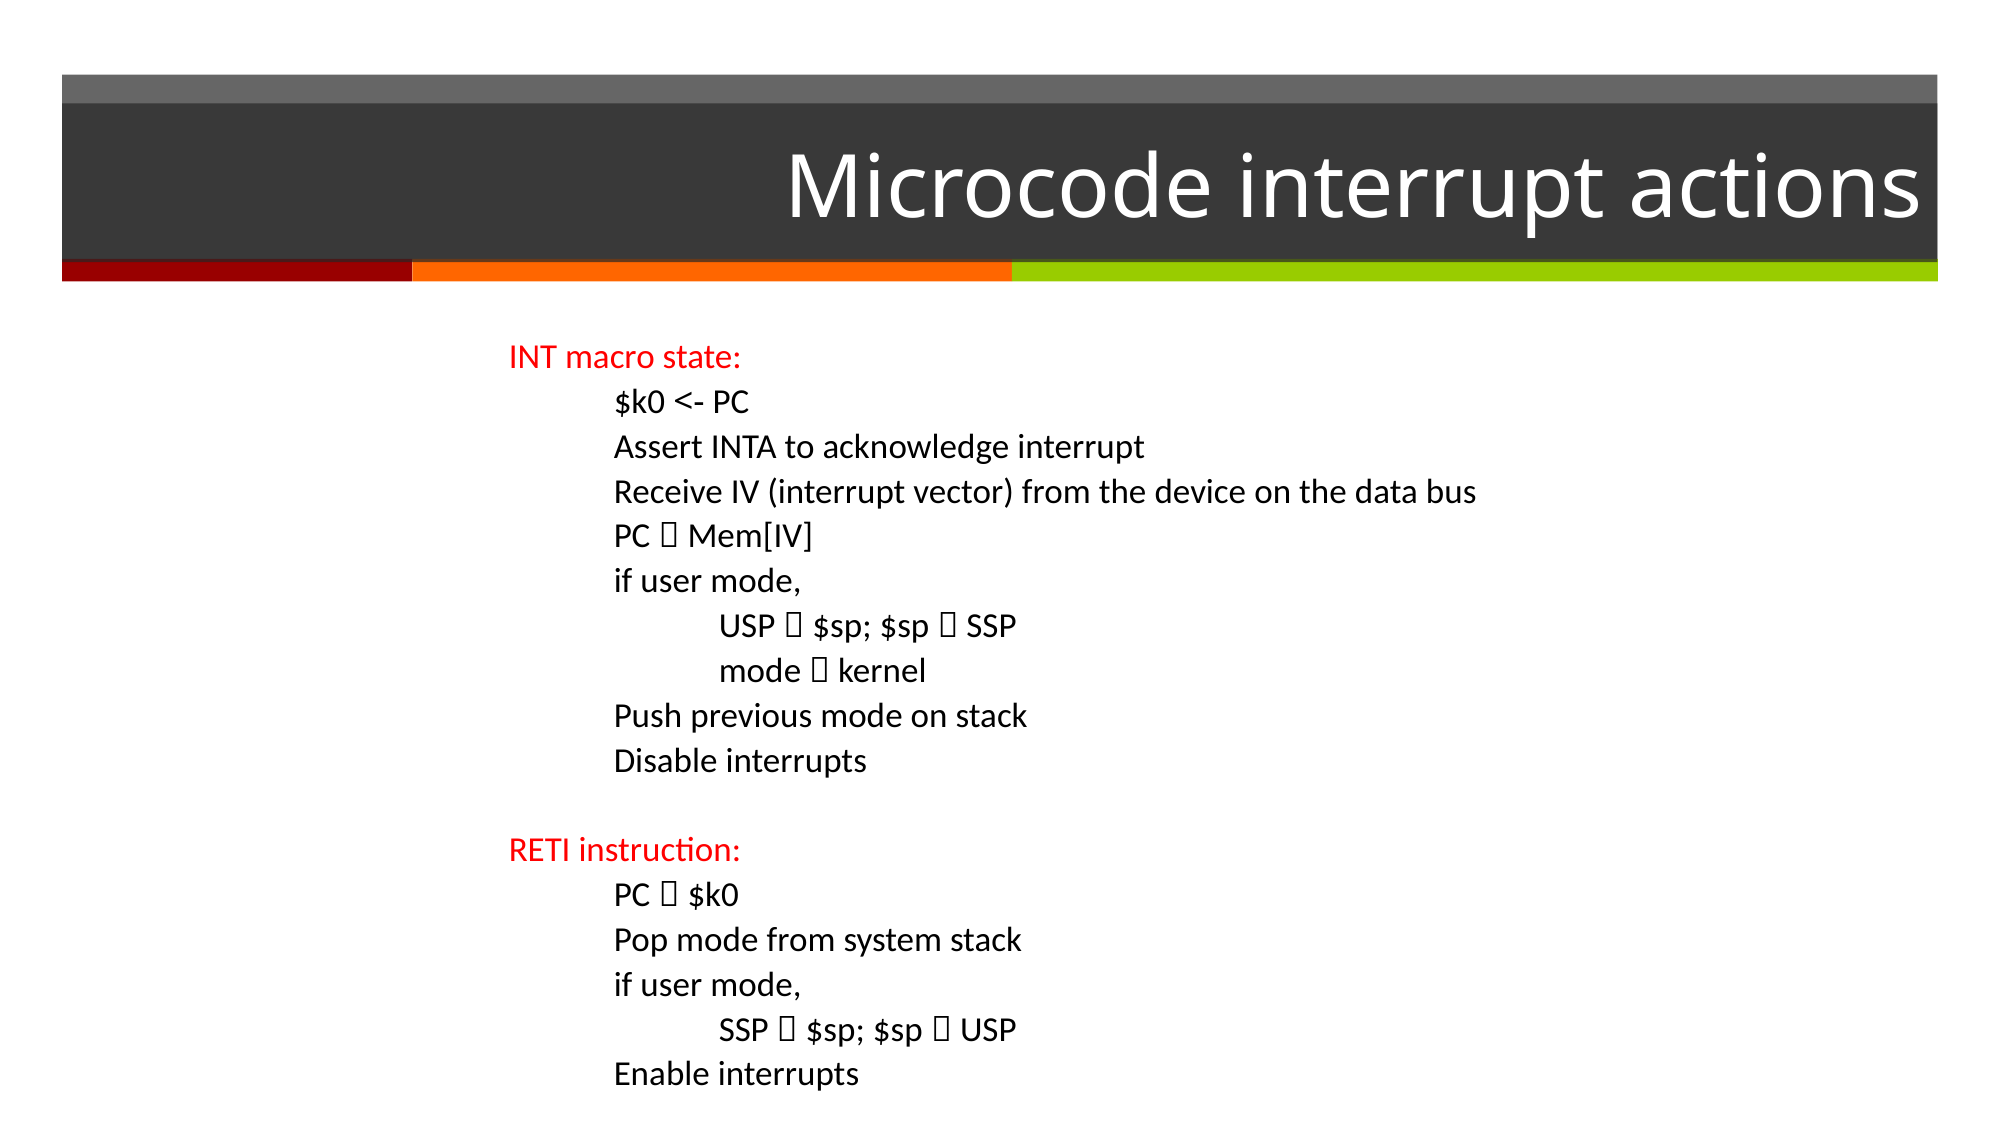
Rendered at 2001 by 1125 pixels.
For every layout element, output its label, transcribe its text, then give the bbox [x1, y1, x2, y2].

title Microcode interrupt actions [62, 103, 1938, 263]
list INT macro state: $k0 <- PC Assert INTA to acknowledge interrupt Receive IV (interrupt vector) from the device on the data bus PC  Mem[IV] if user mode, USP  $sp; $sp  SSP mode  kernel Push previous mode on stack Disable interrupts RETI instruction: PC  $k0 Pop mode from system stack if user mode, SSP  $sp; $sp  USP Enable interrupts [493, 326, 1704, 1101]
